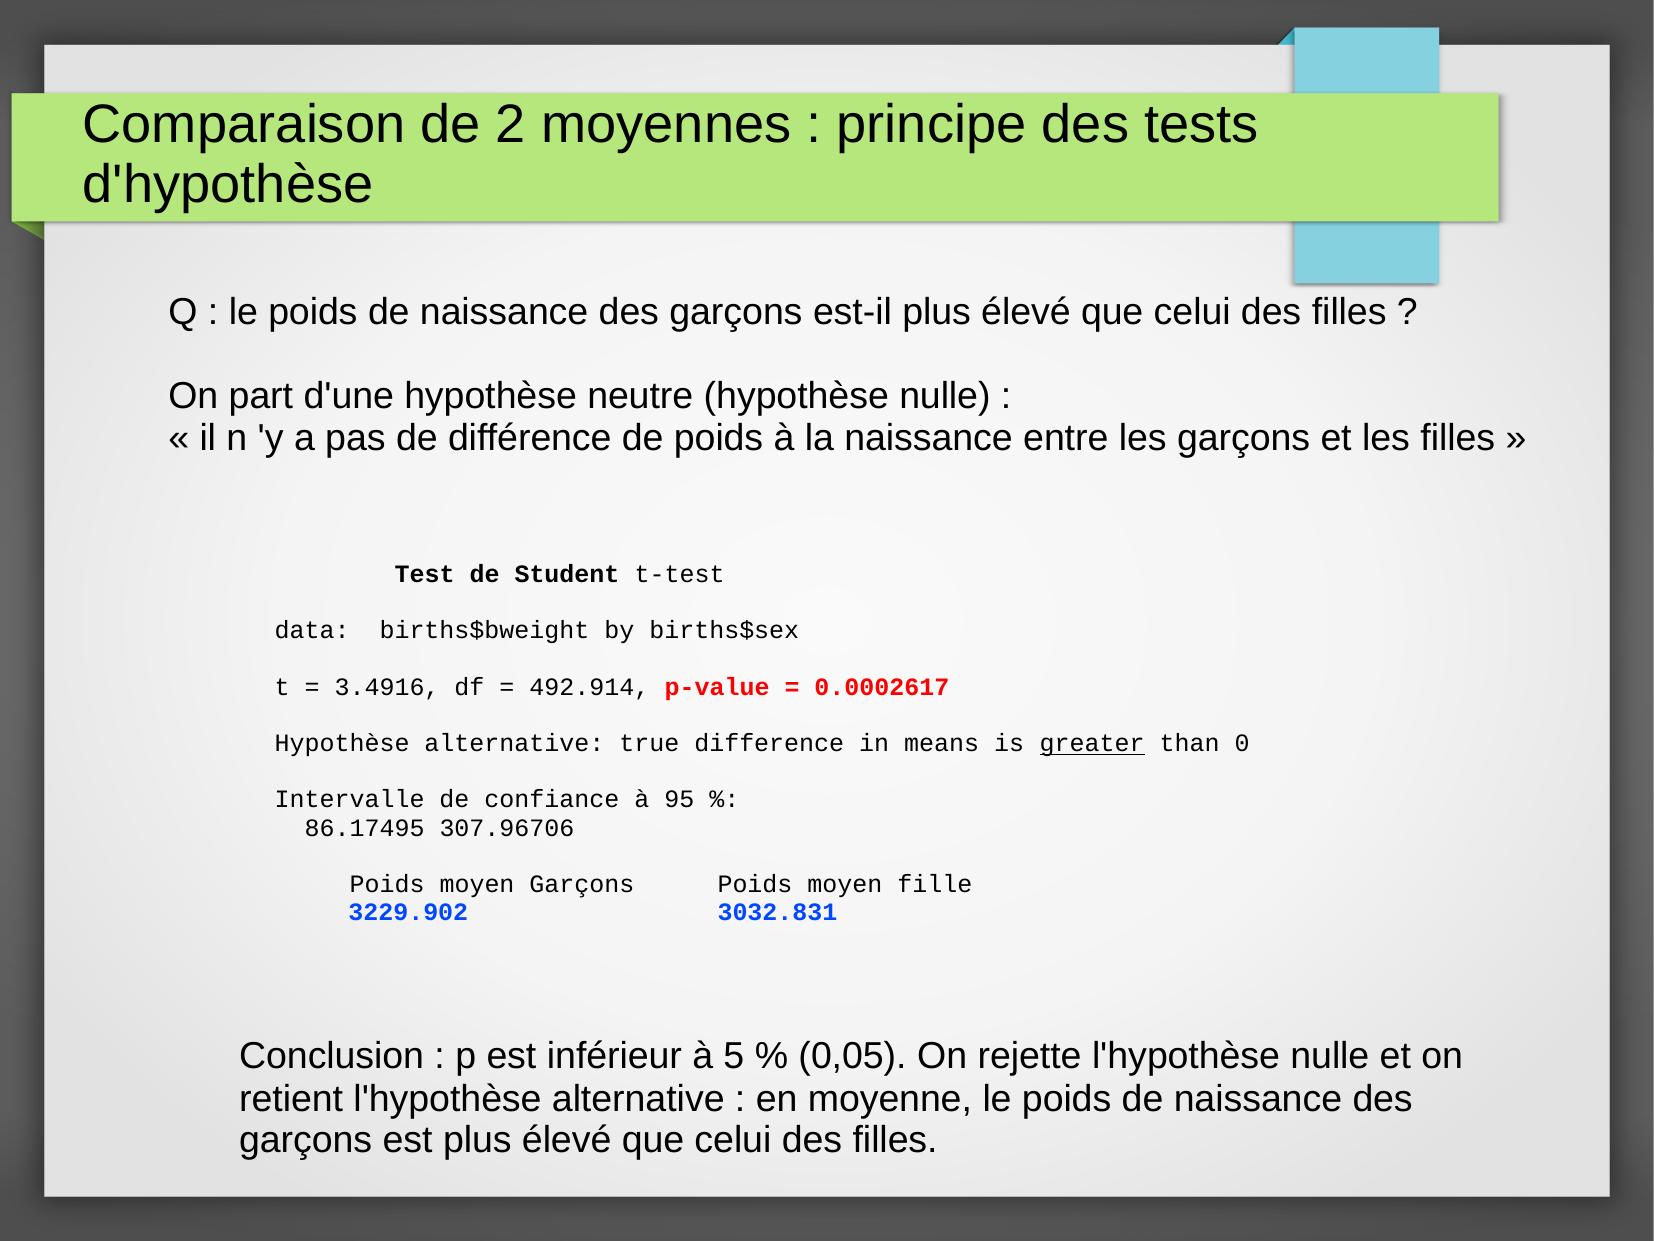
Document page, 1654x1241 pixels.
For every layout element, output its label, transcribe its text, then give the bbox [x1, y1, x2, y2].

picture [0, 0, 1654, 1241]
text_box Q : le poids de naissance des garçons est-il plus élevé que celui des filles ? On part d'une hypothèse neutre (hypothèse nulle) : « il n 'y a pas de différence de poids à la naissance entre les garçons et les filles » [153, 283, 1542, 467]
text_box Test de Student t-test data: births$bweight by births$sex t = 3.4916, df = 492.914, p-value = 0.0002617 Hypothèse alternative: true difference in means is greater than 0 Intervalle de confiance à 95 %: 86.17495 307.96706 Poids moyen Garçons Poids moyen fille 3229.902 3032.831 [259, 553, 1430, 991]
title Comparaison de 2 moyennes : principe des tests d'hypothèse [82, 92, 1264, 215]
text_box Conclusion : p est inférieur à 5 % (0,05). On rejette l'hypothèse nulle et on retient l'hypothèse alternative : en moyenne, le poids de naissance des garçons est plus élevé que celui des filles. [224, 1027, 1571, 1169]
